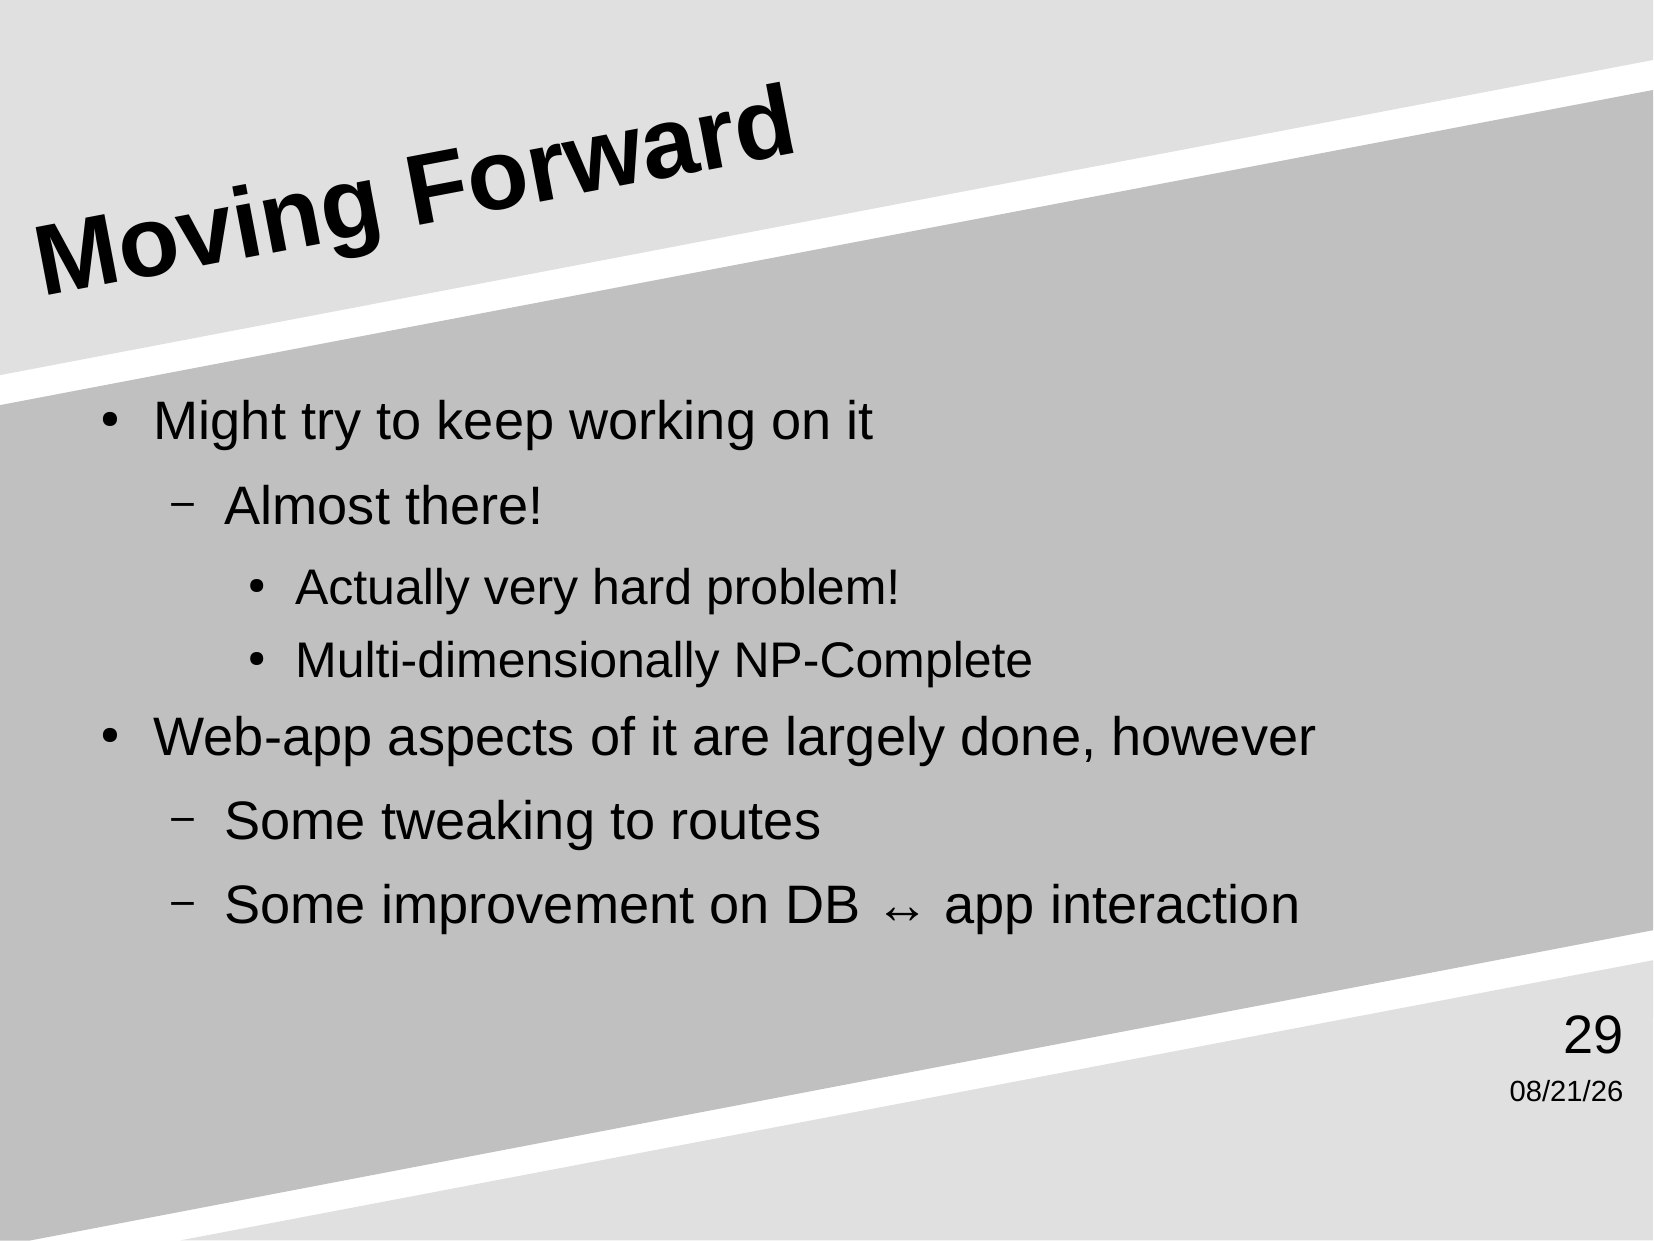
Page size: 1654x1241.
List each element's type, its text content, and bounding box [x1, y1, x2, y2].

title Moving Forward [17, 0, 1518, 365]
list Might try to keep working on it Almost there! Actually very hard problem! Multi-dimensionally NP-Complete Web-app aspects of it are largely done, however Some tweaking to routes Some improvement on DB ↔ app interaction [82, 390, 1538, 1036]
